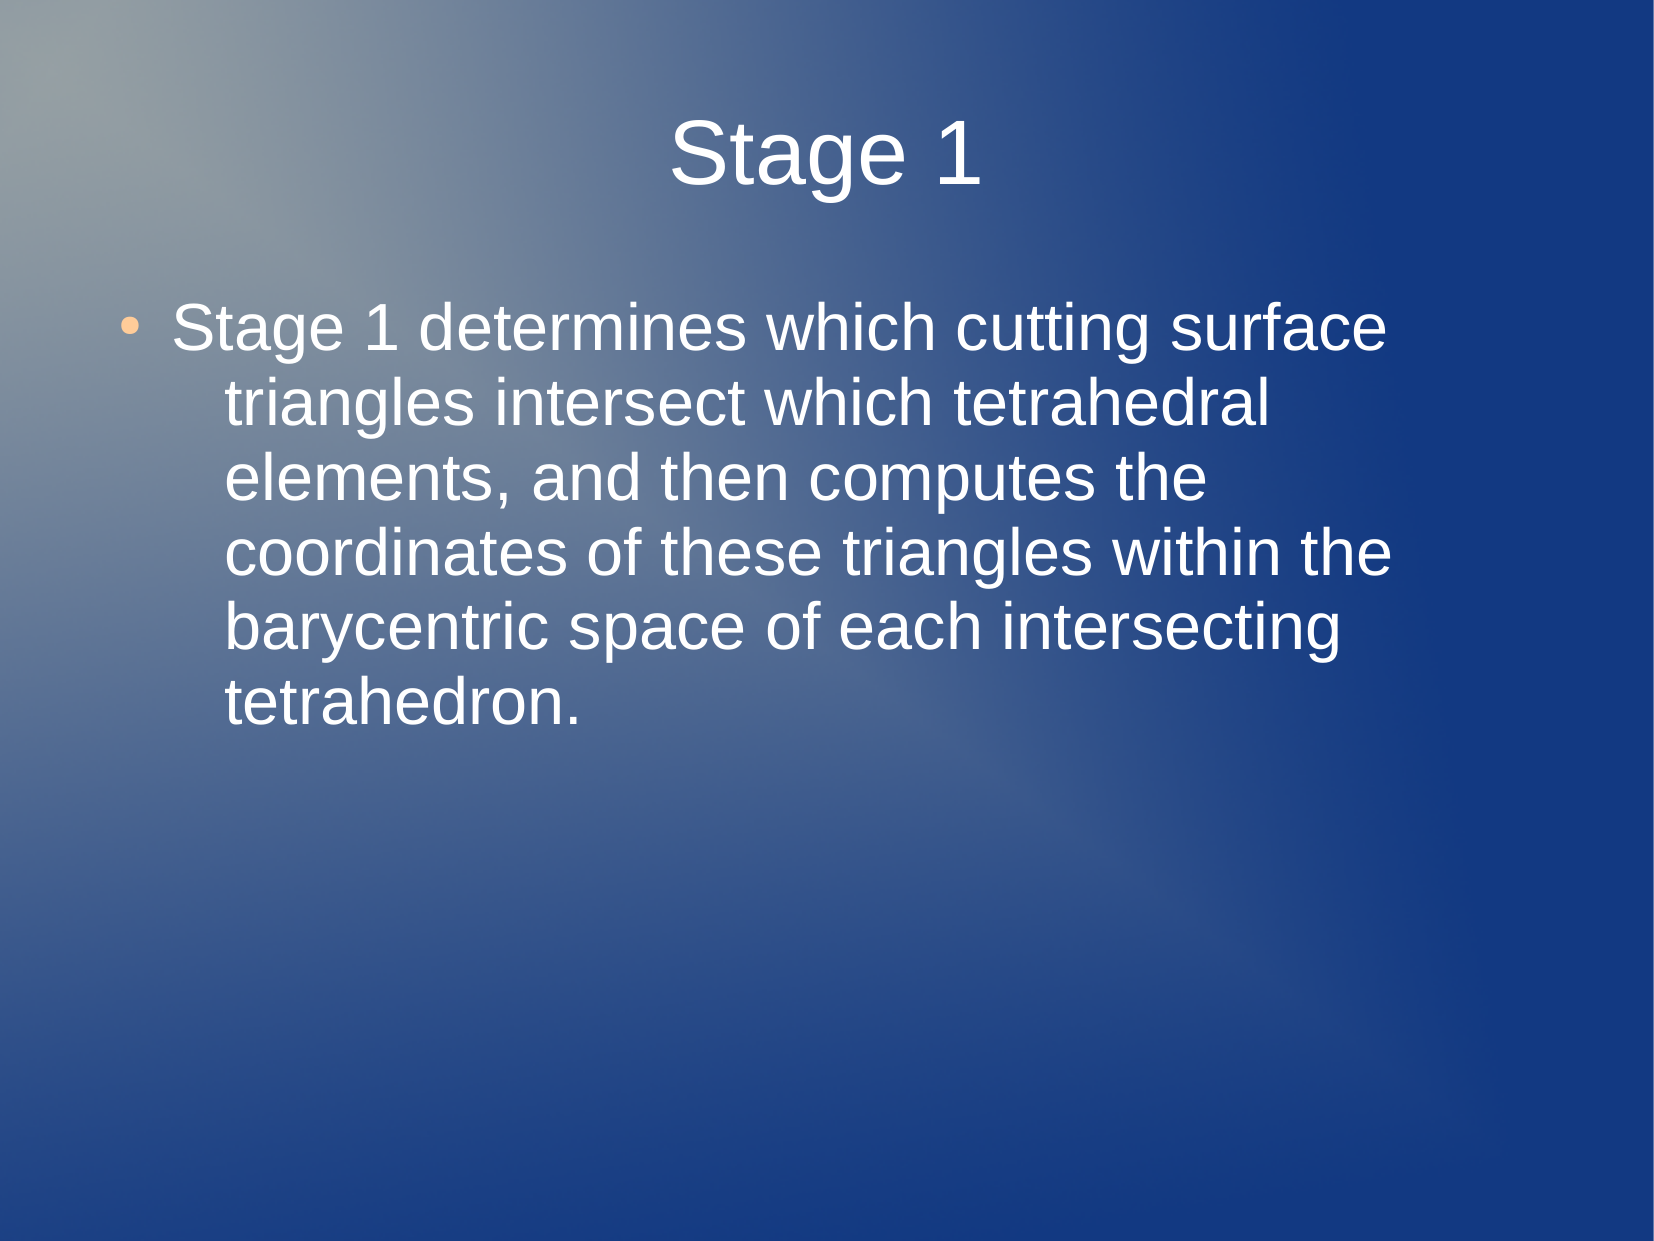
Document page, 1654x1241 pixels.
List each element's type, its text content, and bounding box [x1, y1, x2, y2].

list Stage 1 determines which cutting surface triangles intersect which tetrahedral elements, and then computes the coordinates of these triangles within the barycentric space of each intersecting tetrahedron. [82, 290, 1571, 1094]
picture [0, 0, 1654, 1241]
title Stage 1 [82, 56, 1571, 250]
